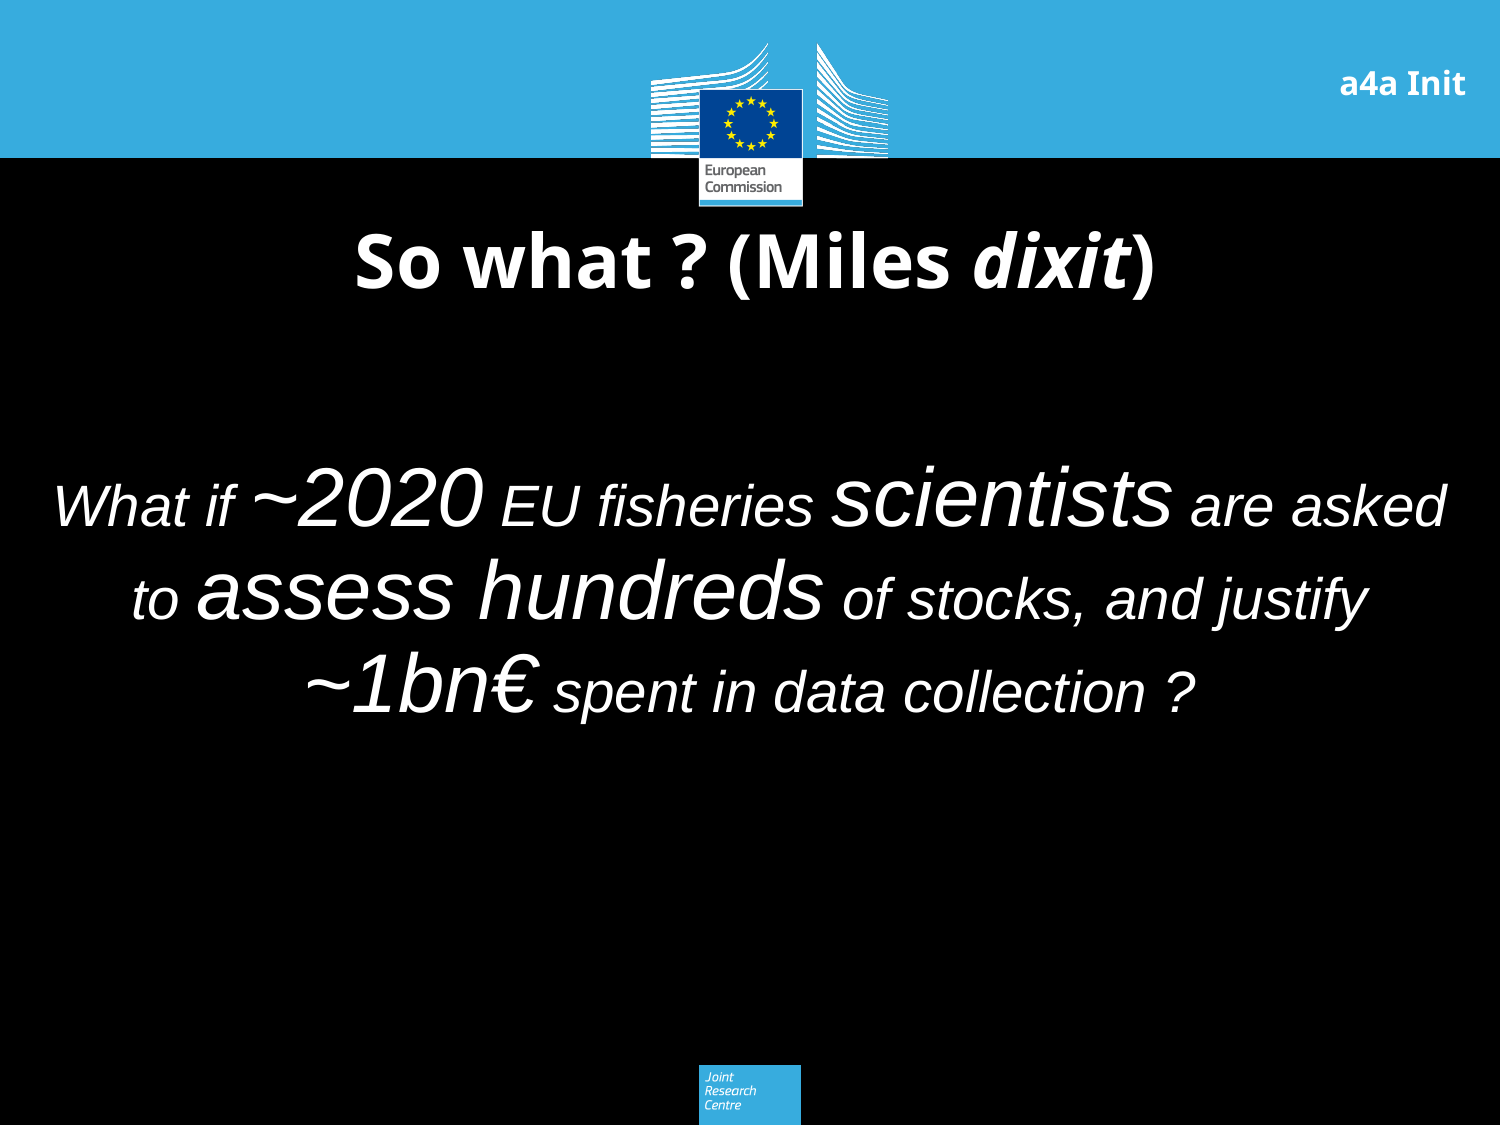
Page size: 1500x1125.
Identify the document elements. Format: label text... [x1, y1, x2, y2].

title a4a Init [1091, 29, 1482, 136]
title So what ? (Miles dixit) [11, 155, 1500, 363]
picture [651, 42, 888, 155]
text_box What if ~2020 EU fisheries scientists are asked to assess hundreds of stocks, and justify ~1bn€ spent in data collection ? [30, 443, 1471, 840]
picture [699, 1065, 801, 1125]
